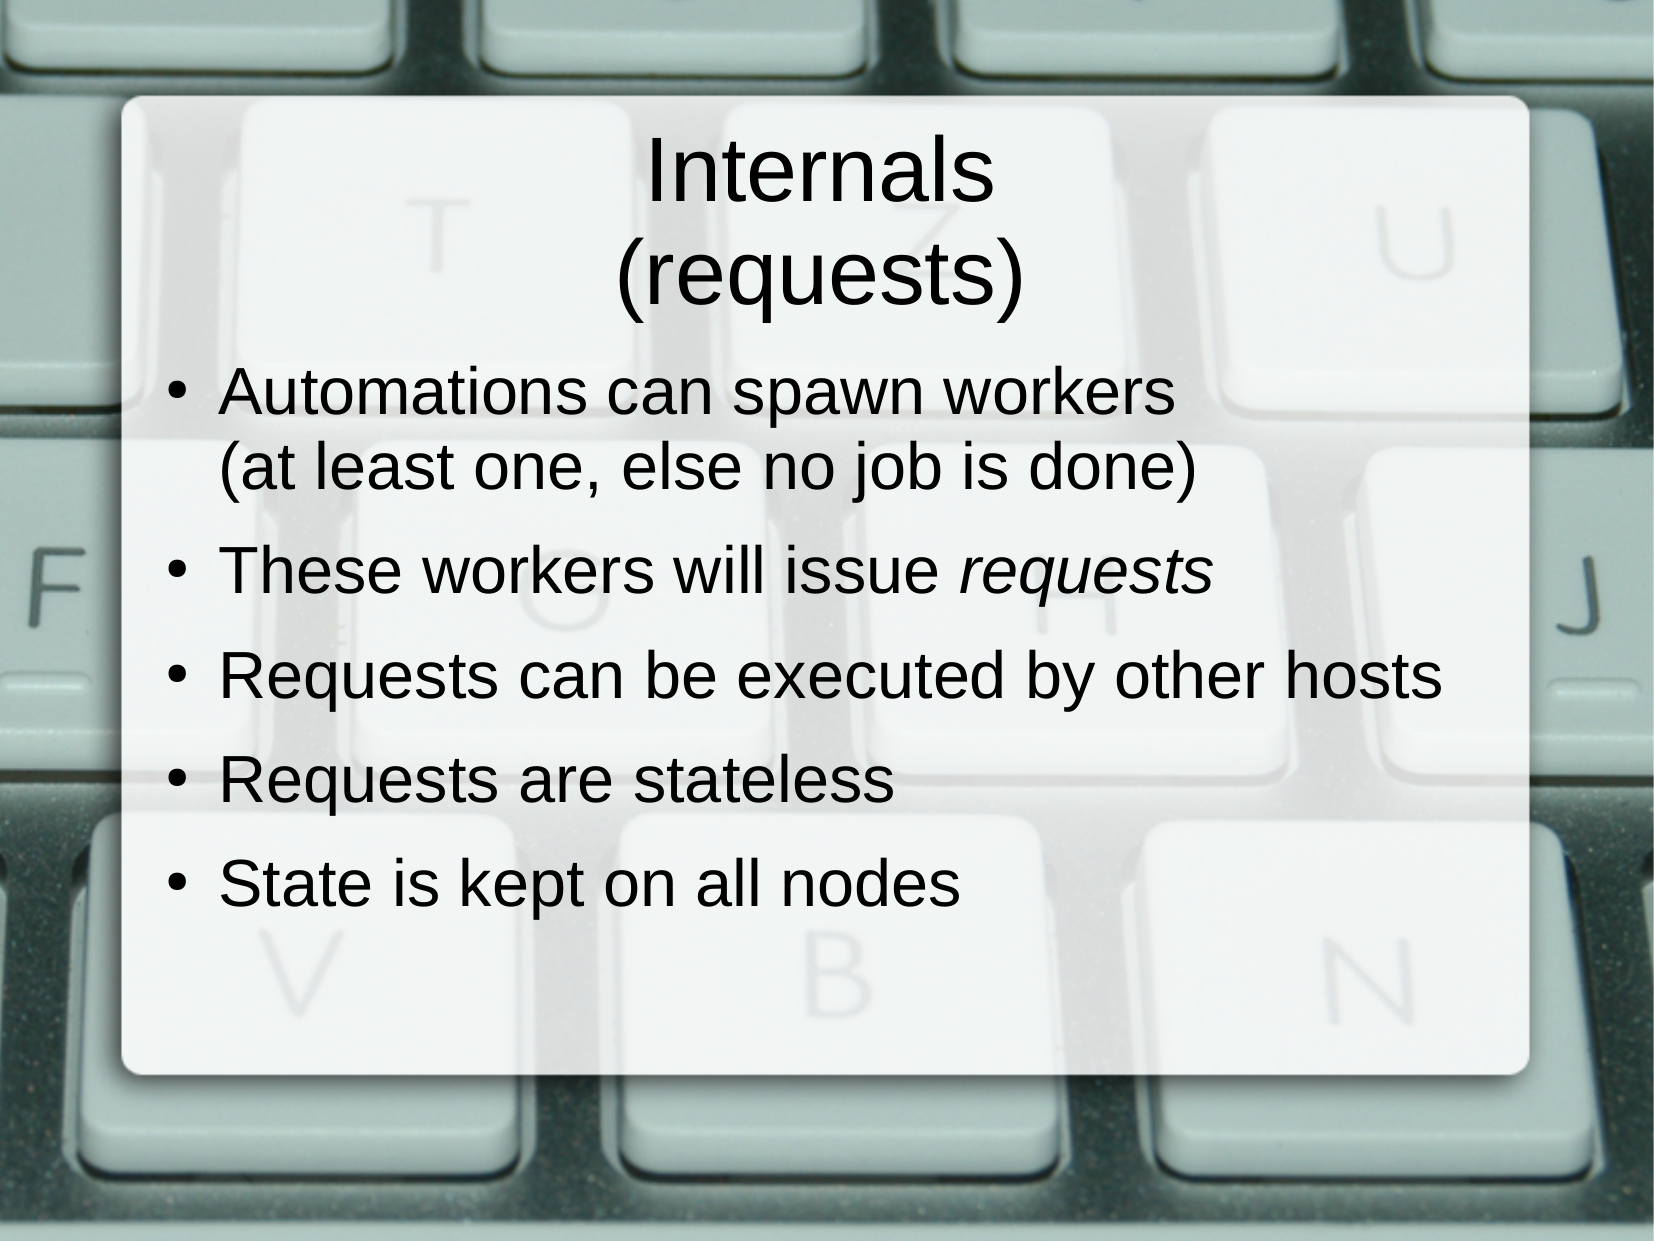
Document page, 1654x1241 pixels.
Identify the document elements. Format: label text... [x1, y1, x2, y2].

picture [0, 0, 1654, 1241]
title Internals (requests) [135, 118, 1506, 324]
list Automations can spawn workers (at least one, else no job is done) These workers will issue requests Requests can be executed by other hosts Requests are stateless State is kept on all nodes [147, 354, 1506, 1241]
